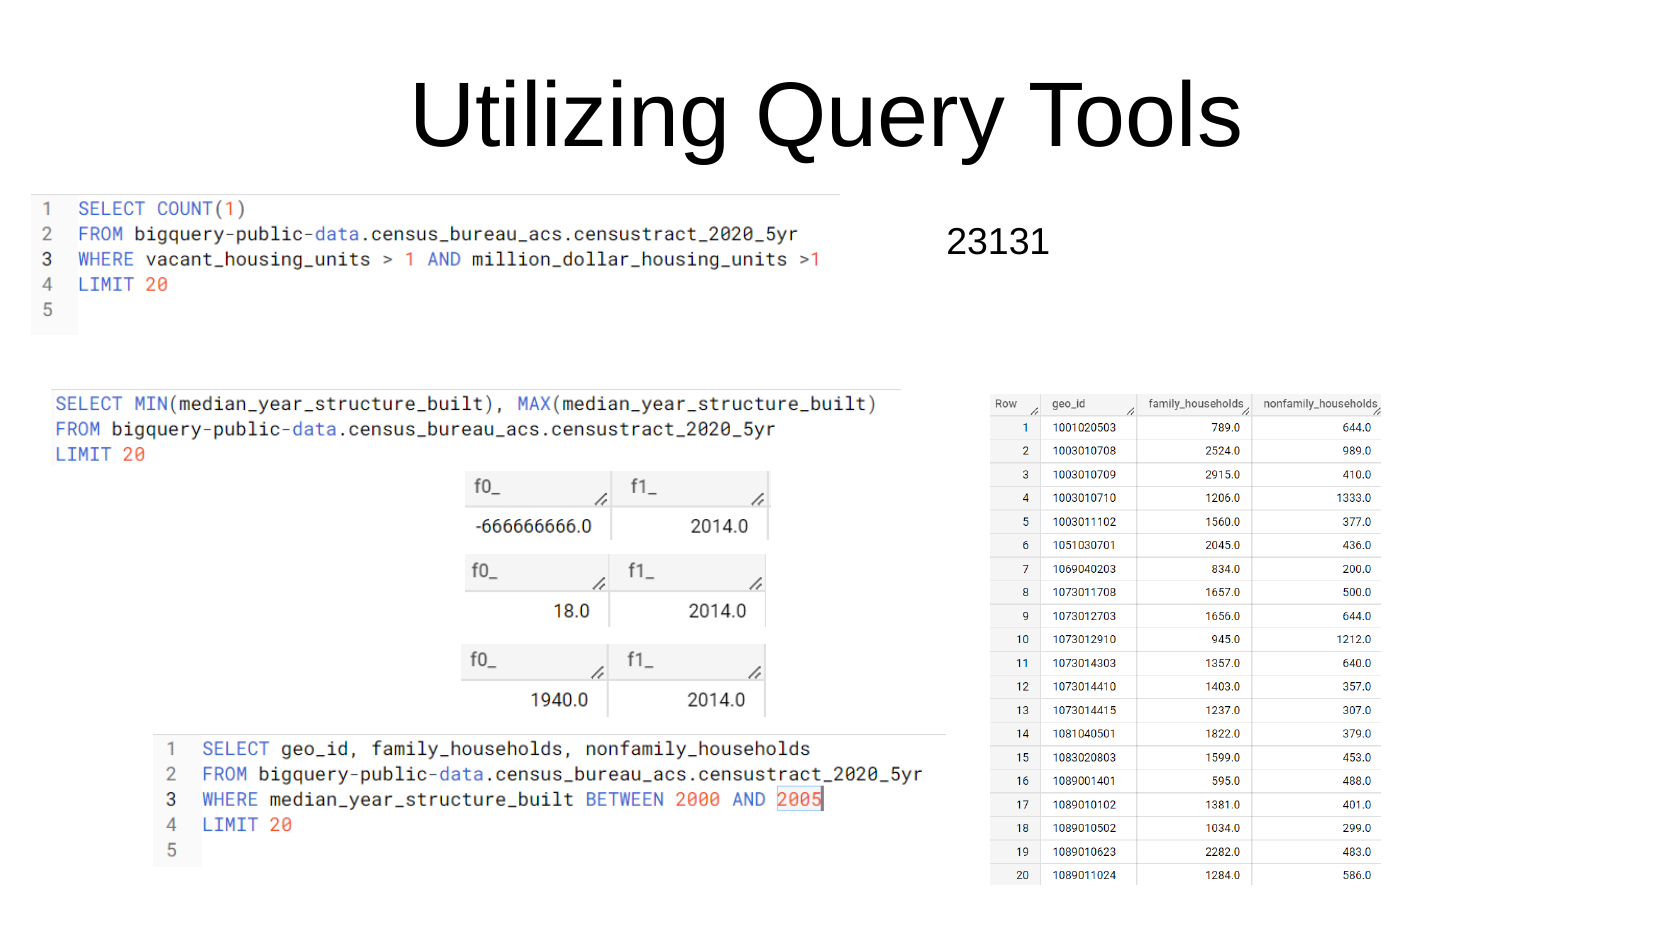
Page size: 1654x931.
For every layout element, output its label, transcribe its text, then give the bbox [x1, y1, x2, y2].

picture [990, 394, 1381, 886]
picture [465, 471, 771, 541]
picture [51, 389, 901, 467]
picture [31, 194, 841, 335]
picture [465, 554, 766, 627]
title Utilizing Query Tools [82, 37, 1571, 193]
picture [153, 734, 946, 867]
picture [461, 644, 766, 717]
text_box 23131 [931, 213, 1066, 271]
